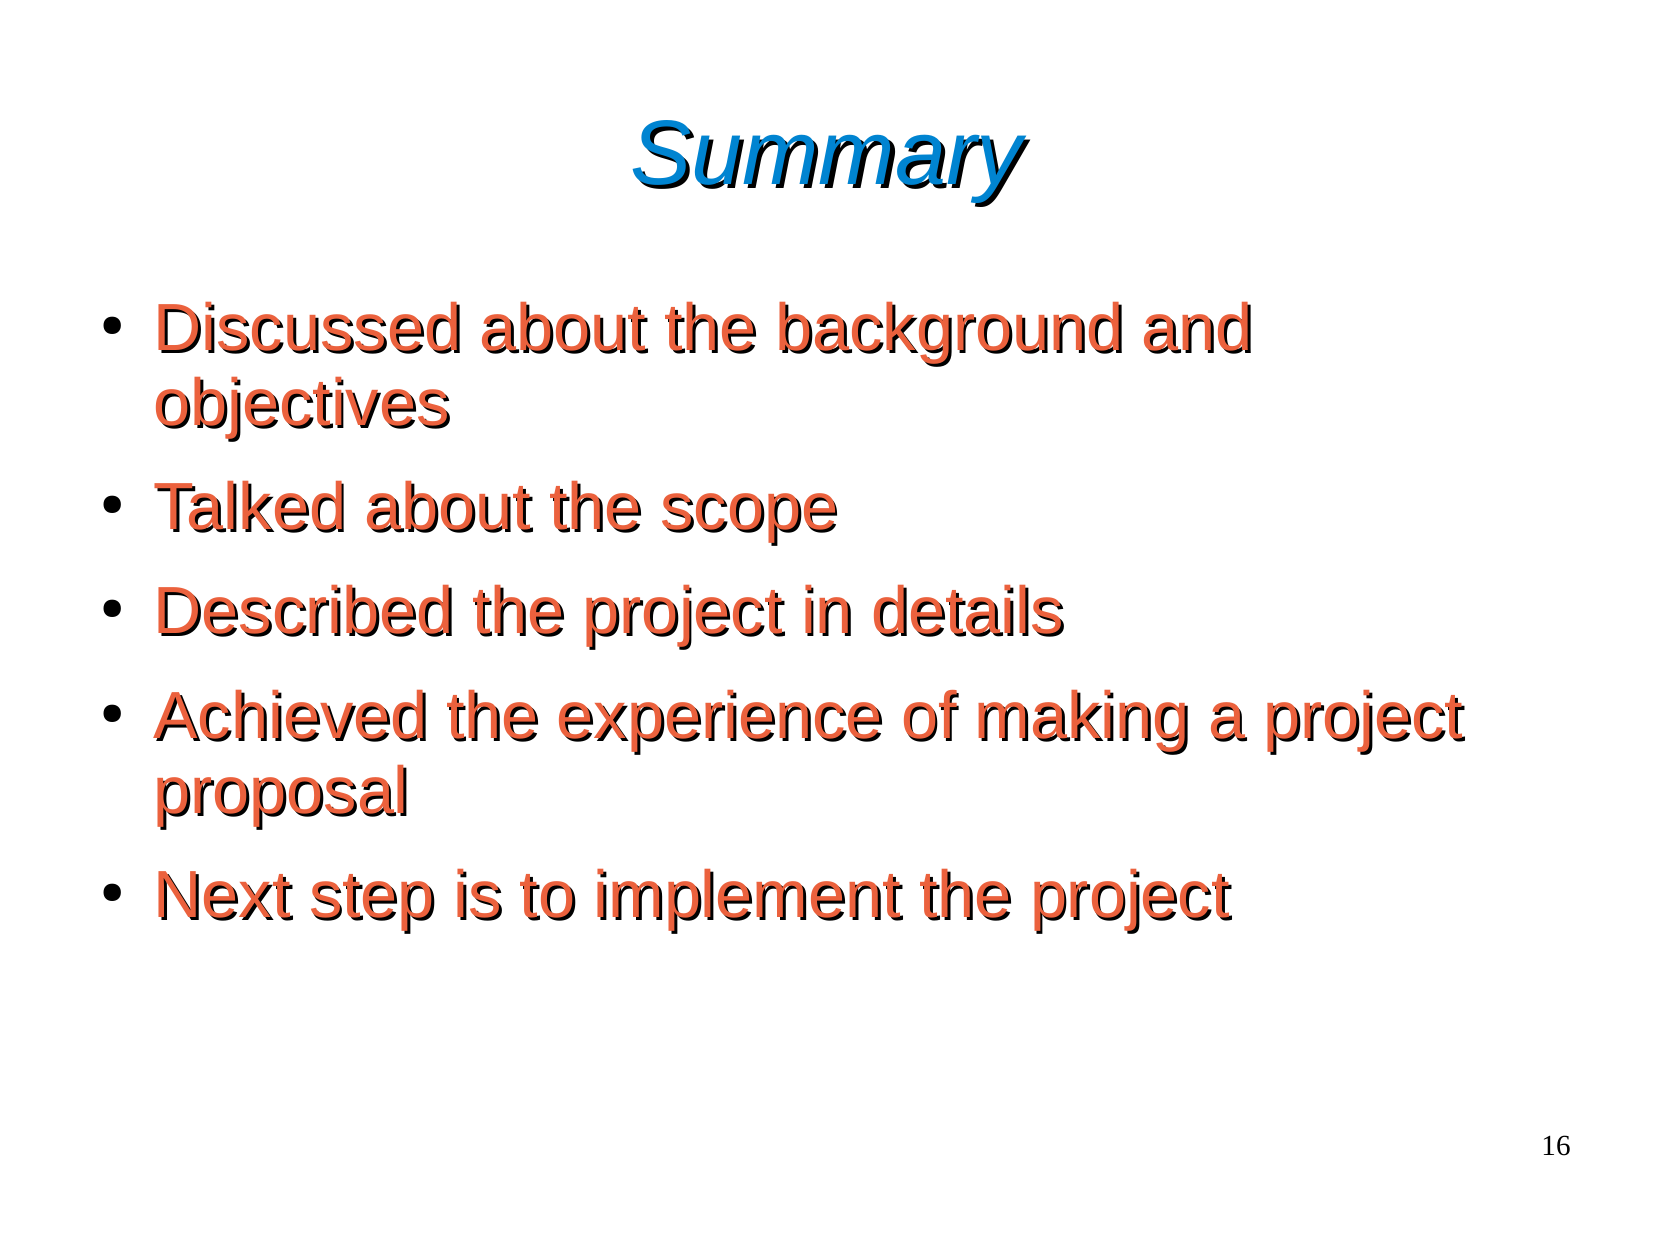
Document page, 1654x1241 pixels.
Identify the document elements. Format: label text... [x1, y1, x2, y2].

list Discussed about the background and objectives Talked about the scope Described the project in details Achieved the experience of making a project proposal Next step is to implement the project [82, 290, 1538, 1010]
title Summary [82, 49, 1571, 257]
